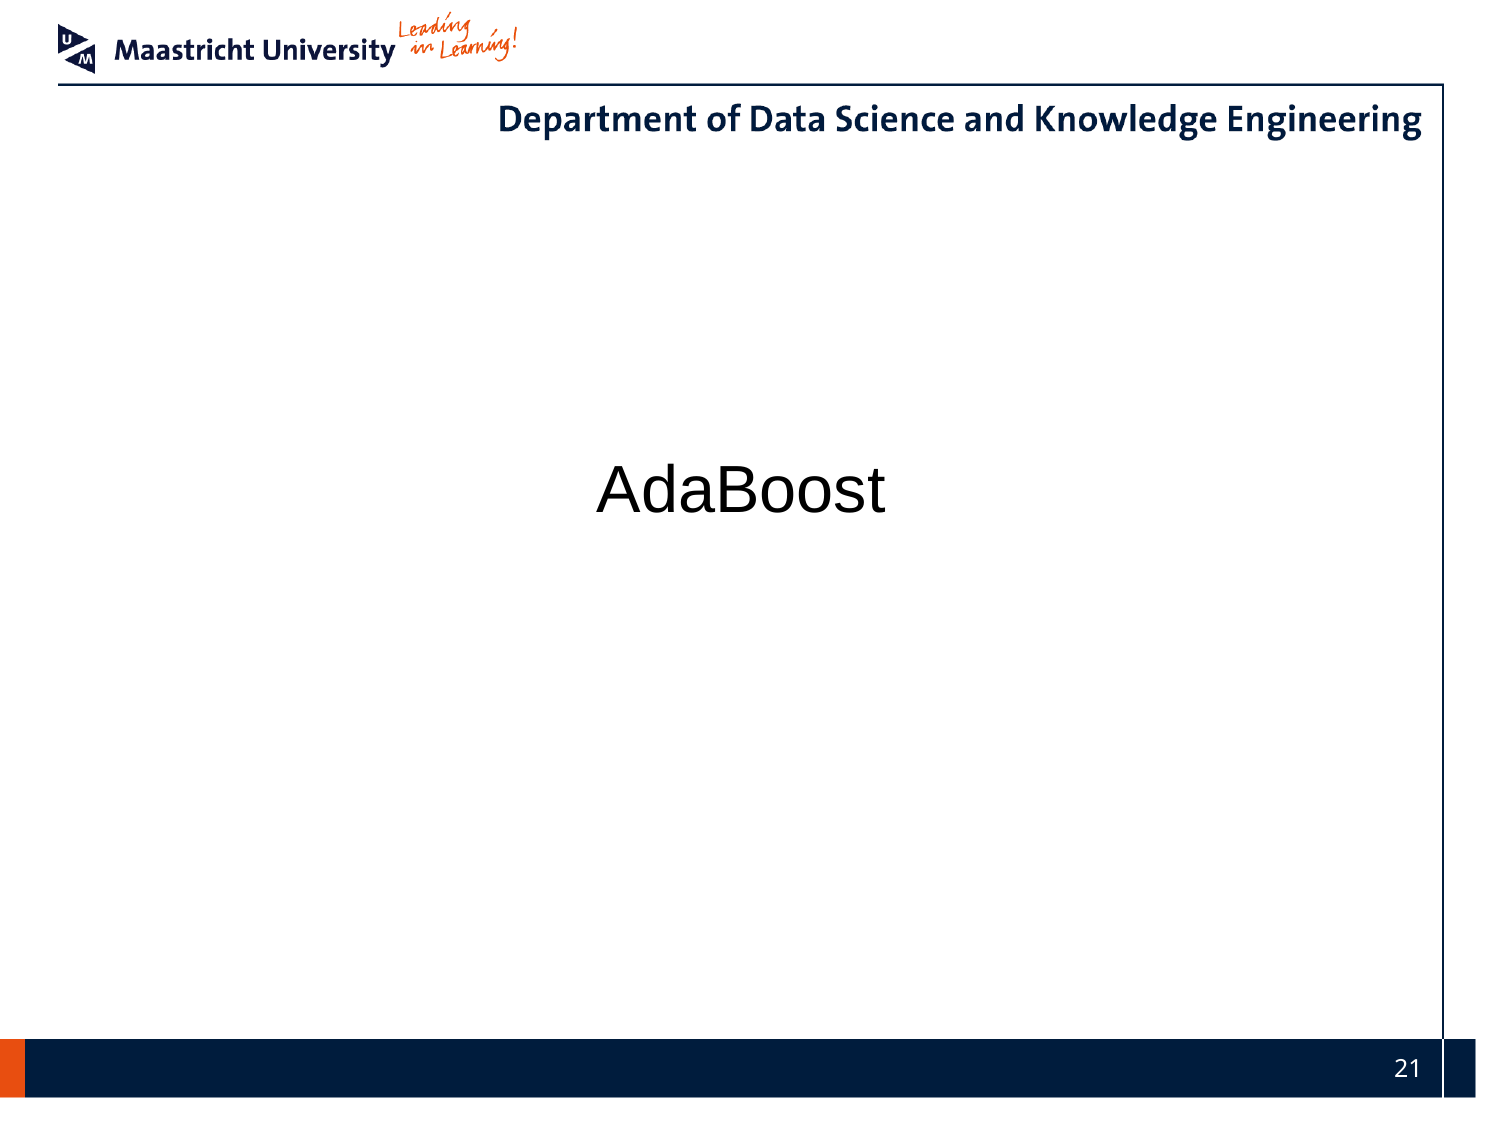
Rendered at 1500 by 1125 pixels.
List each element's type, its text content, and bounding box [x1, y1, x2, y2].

picture [0, 0, 1500, 1125]
subtitle AdaBoost [57, 200, 1425, 780]
